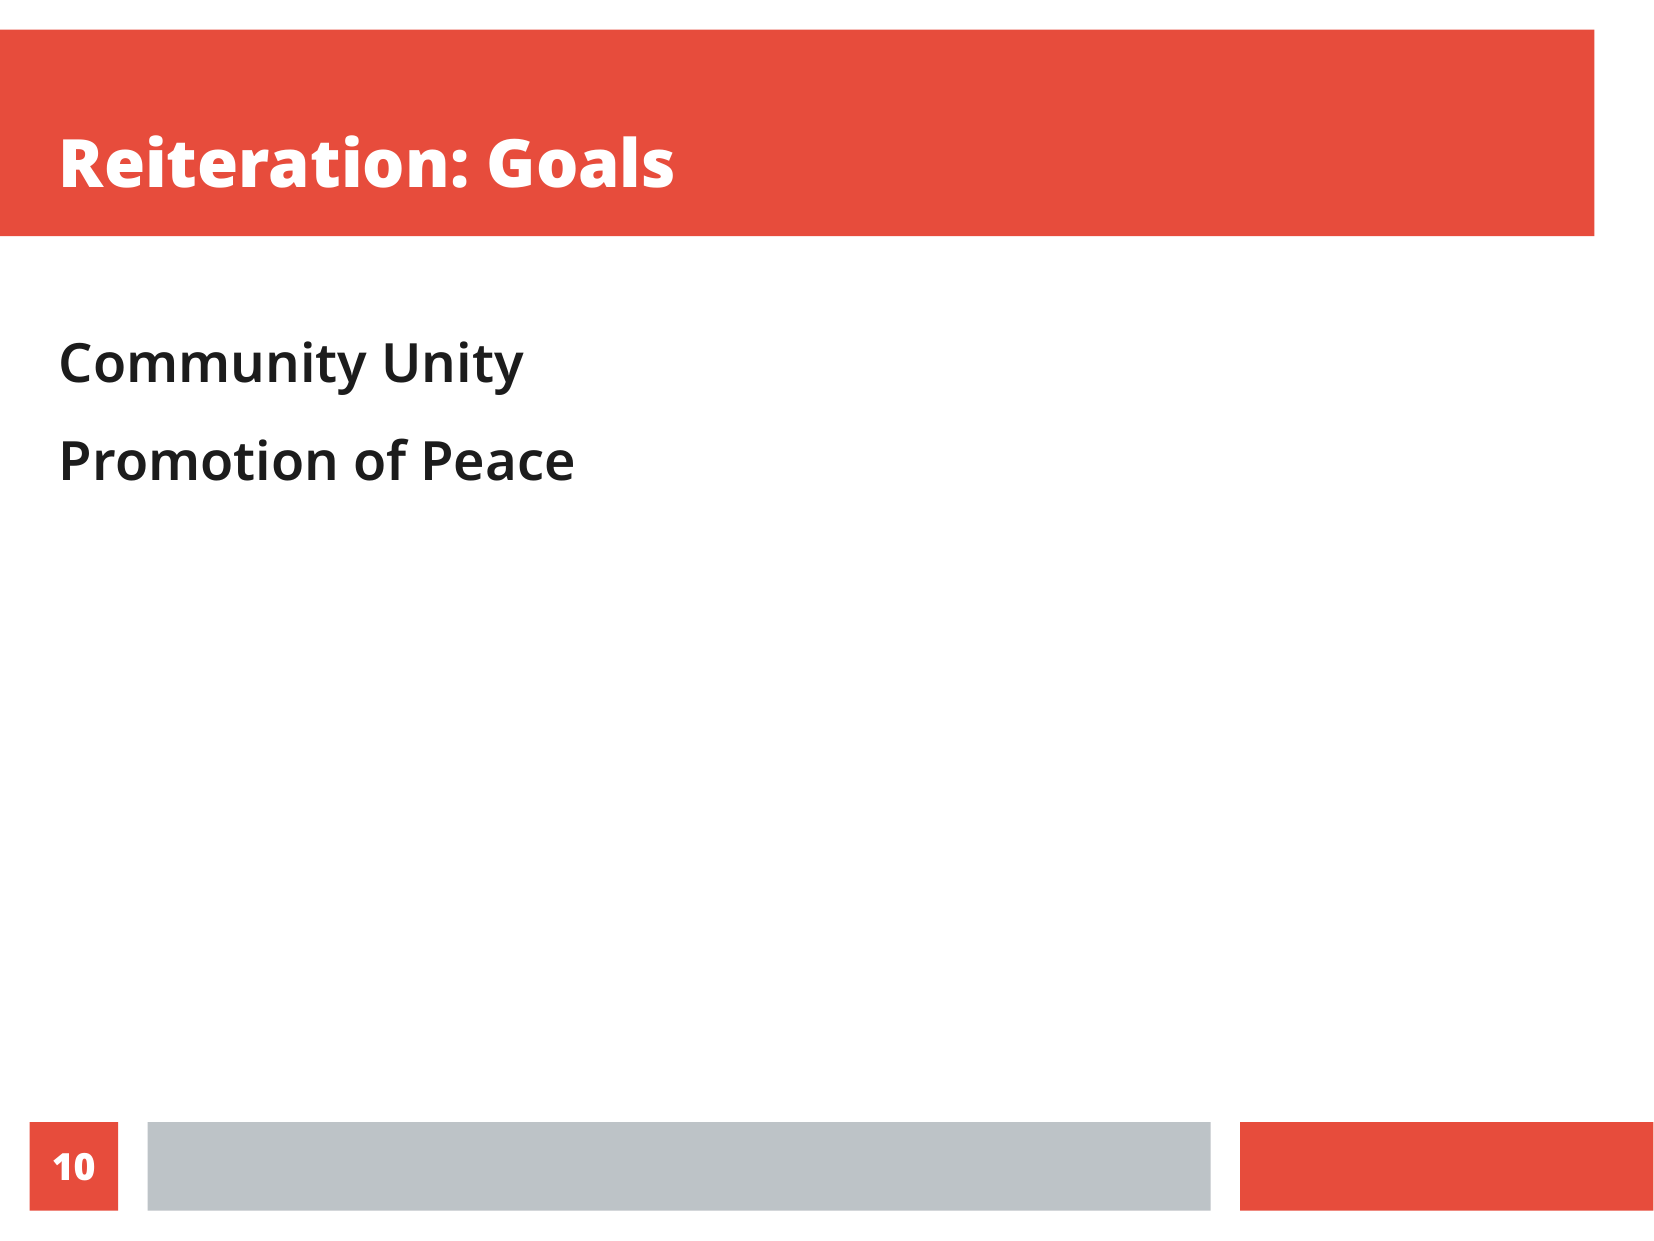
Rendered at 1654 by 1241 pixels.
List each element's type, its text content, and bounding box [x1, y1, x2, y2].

title Reiteration: Goals [59, 59, 1595, 207]
list Community Unity Promotion of Peace [59, 324, 1565, 1093]
